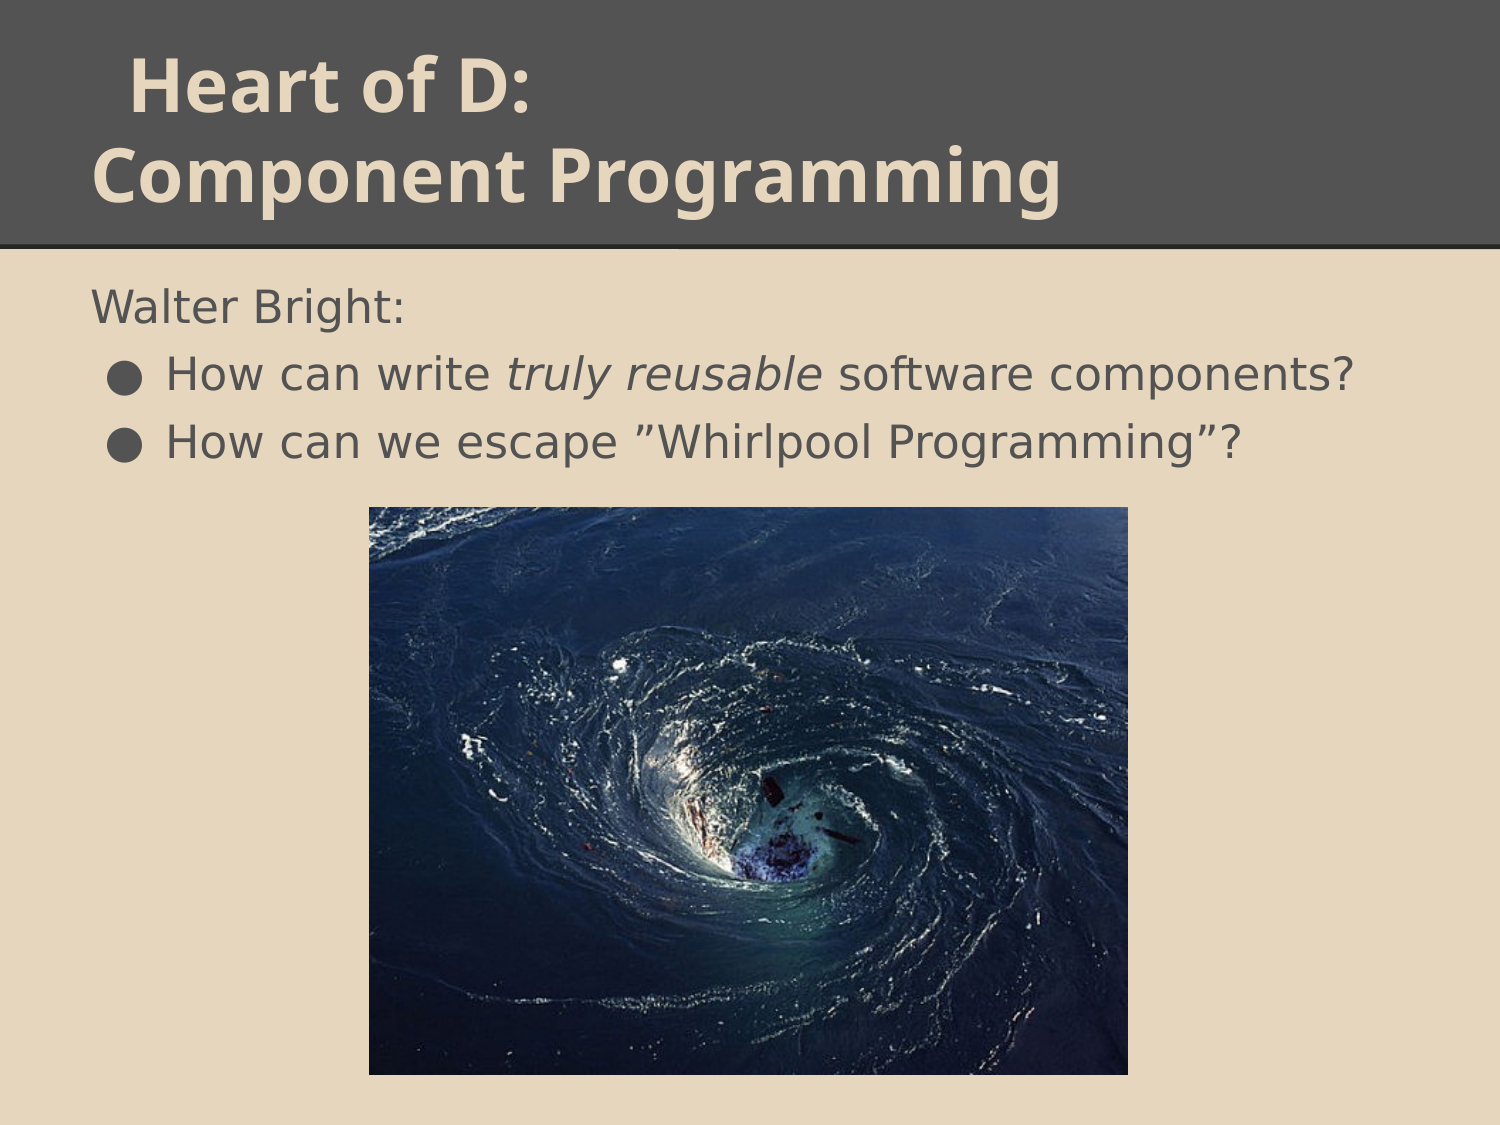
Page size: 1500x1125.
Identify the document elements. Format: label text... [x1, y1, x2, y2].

title Heart of D: Component Programming [75, 45, 1425, 233]
picture [369, 507, 1128, 1075]
list Walter Bright: How can write truly reusable software components? How can we escape ”Whirlpool Programming”? [75, 262, 1425, 508]
